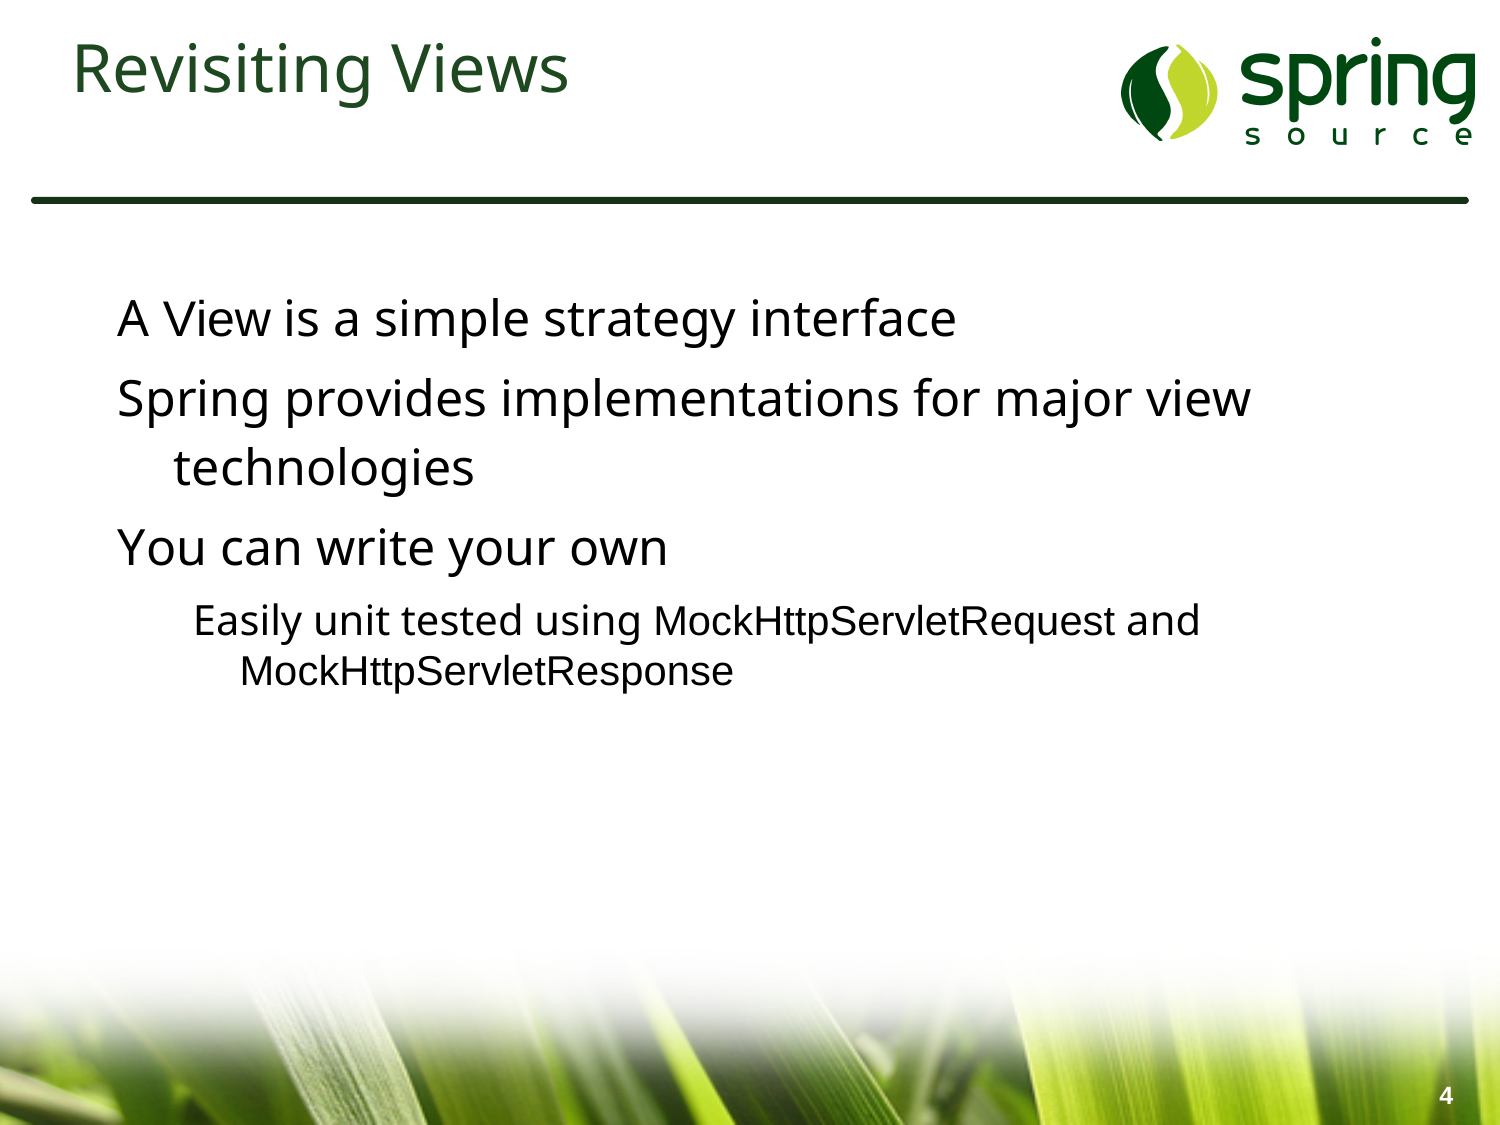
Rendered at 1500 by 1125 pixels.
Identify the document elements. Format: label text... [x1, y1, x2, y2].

picture [0, 944, 1500, 1125]
picture [1121, 37, 1475, 145]
title Revisiting Views [56, 13, 1089, 176]
list A View is a simple strategy interface Spring provides implementations for major view technologies You can write your own Easily unit tested using MockHttpServletRequest and MockHttpServletResponse [103, 275, 1394, 938]
